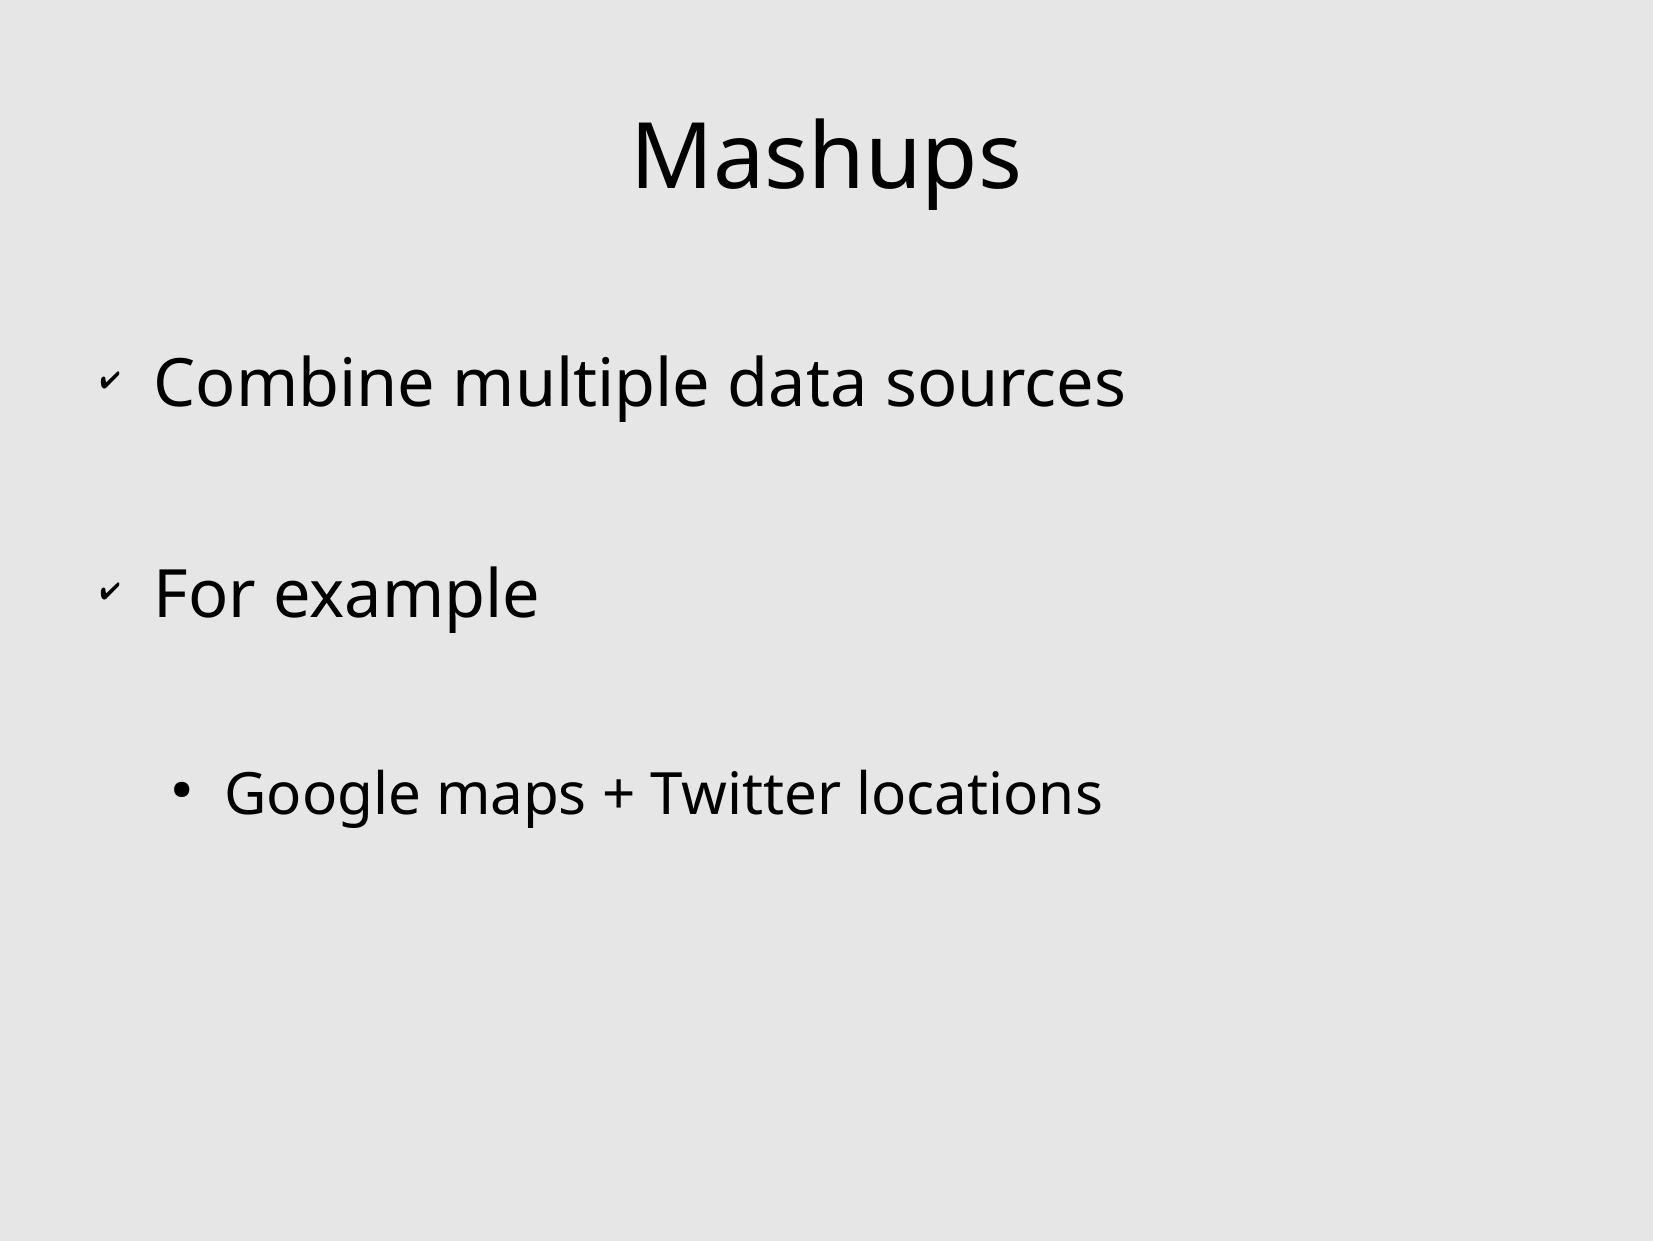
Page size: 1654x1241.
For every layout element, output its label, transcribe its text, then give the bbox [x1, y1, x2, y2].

title Mashups [82, 49, 1571, 257]
list Combine multiple data sources For example Google maps + Twitter locations [82, 290, 1571, 1010]
